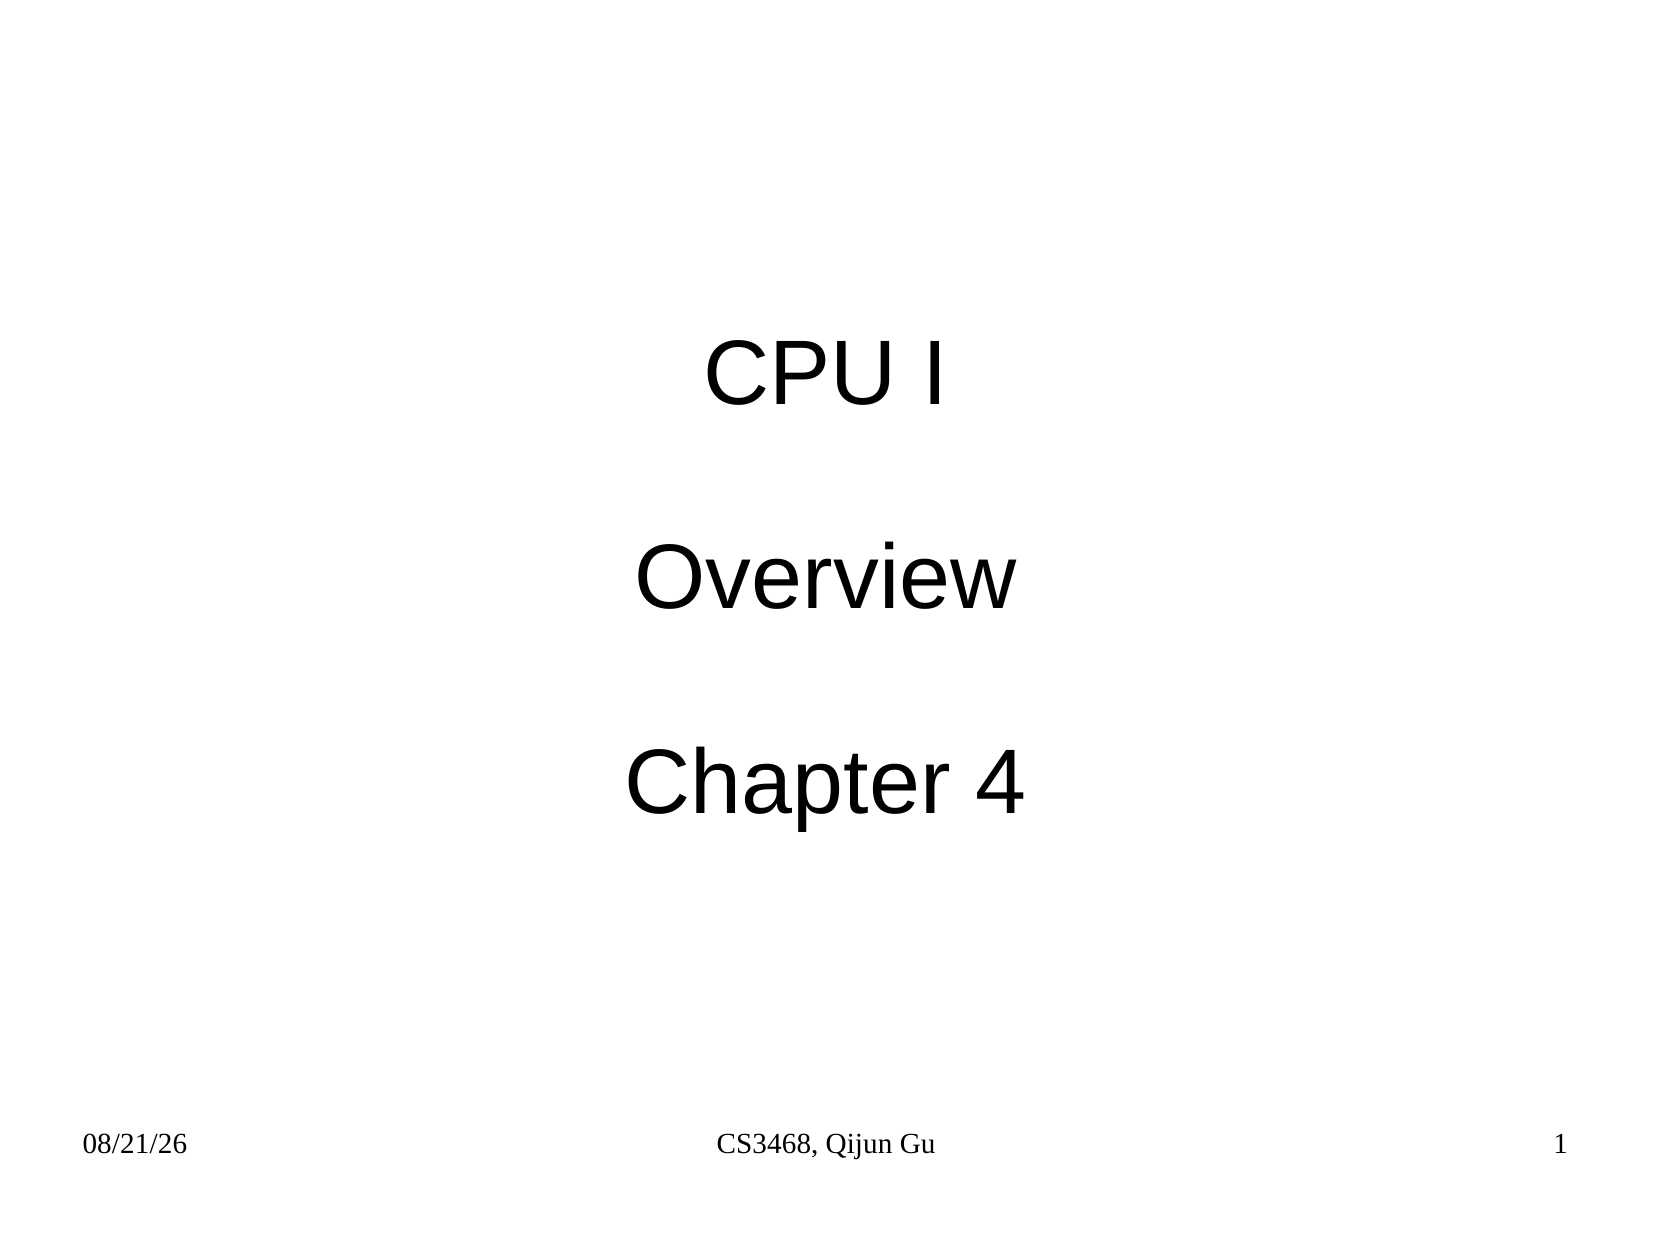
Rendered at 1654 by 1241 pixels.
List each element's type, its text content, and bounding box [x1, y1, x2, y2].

text_box CPU I Overview Chapter 4 [82, 56, 1570, 1101]
